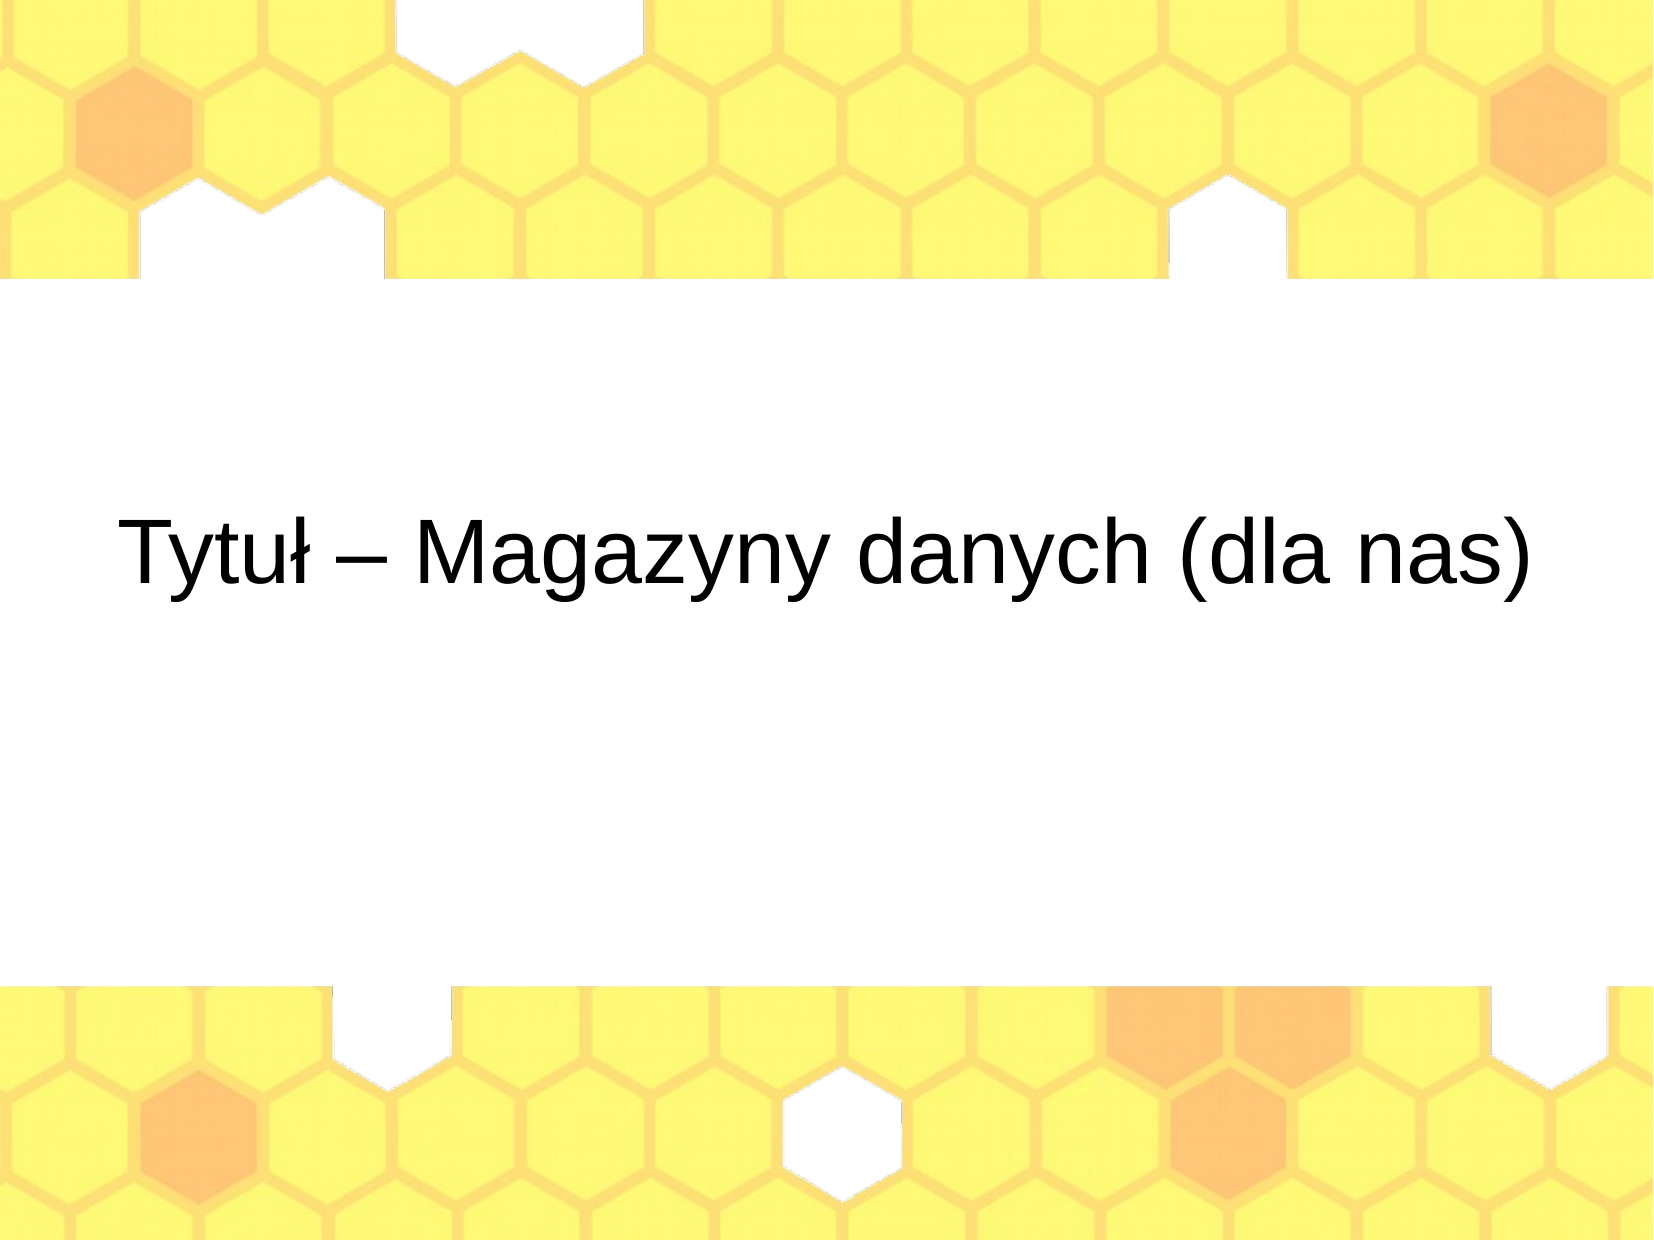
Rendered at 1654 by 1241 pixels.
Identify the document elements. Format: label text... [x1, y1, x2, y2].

picture [0, 986, 1654, 1240]
title Tytuł – Magazyny danych (dla nas) [82, 418, 1571, 686]
picture [0, 0, 1654, 279]
